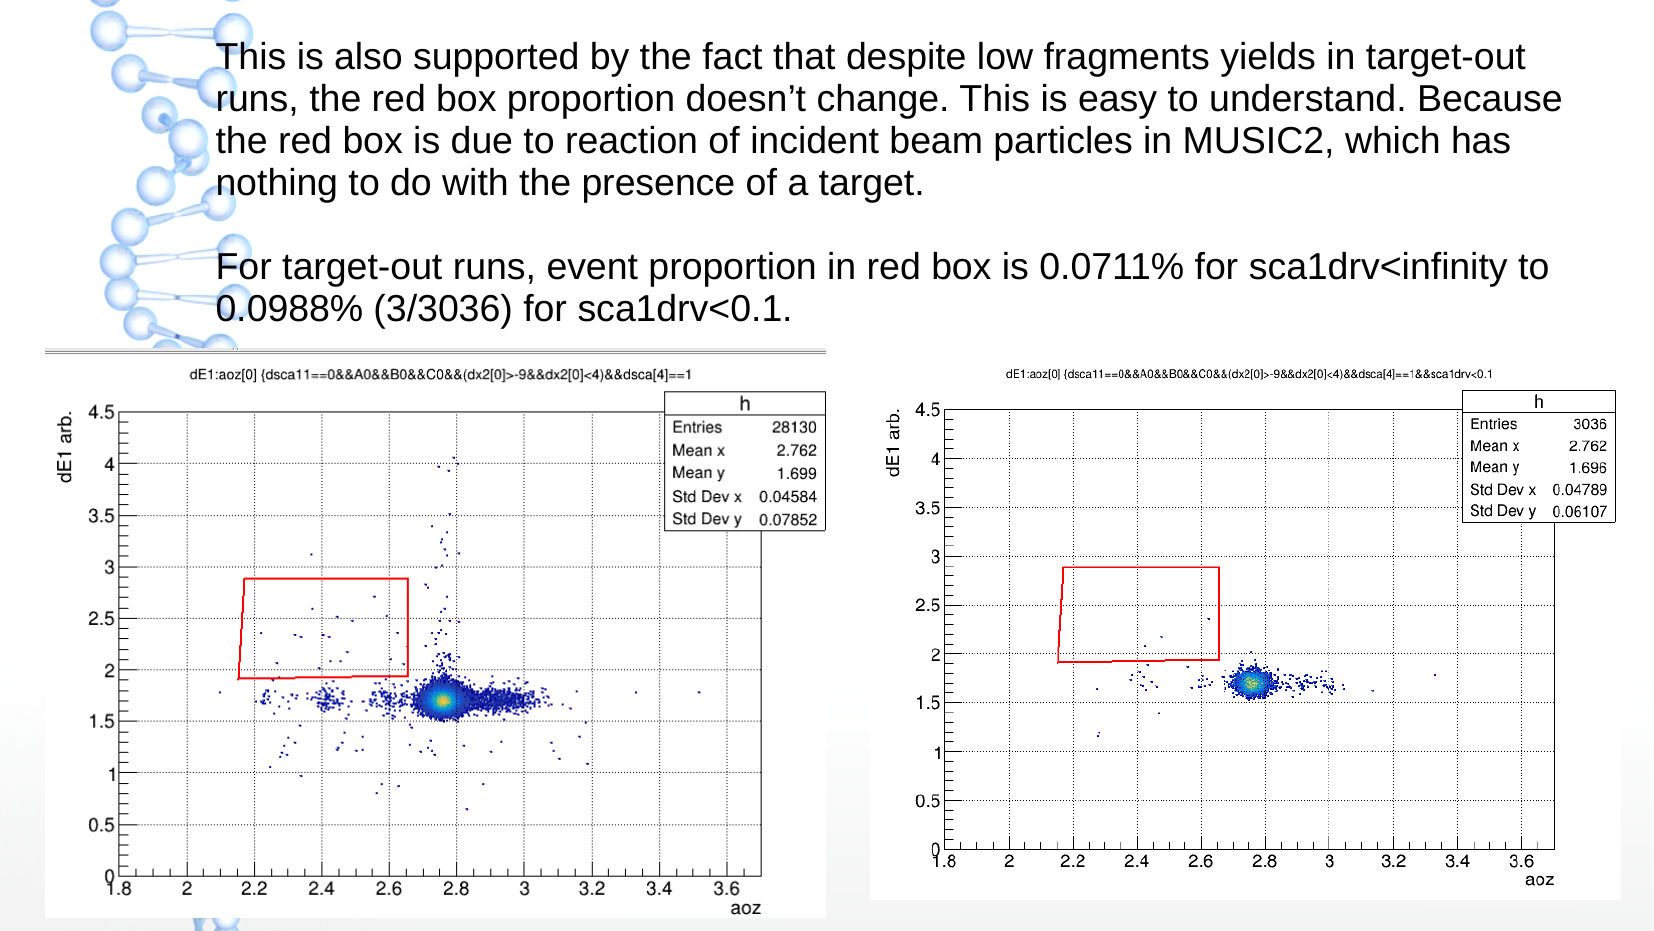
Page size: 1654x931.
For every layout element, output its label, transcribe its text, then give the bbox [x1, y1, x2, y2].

picture [0, 0, 1654, 931]
text_box This is also supported by the fact that despite low fragments yields in target-out runs, the red box proportion doesn’t change. This is easy to understand. Because the red box is due to reaction of incident beam particles in MUSIC2, which has nothing to do with the presence of a target. For target-out runs, event proportion in red box is 0.0711% for sca1drv<infinity to 0.0988% (3/3036) for sca1drv<0.1. [200, 28, 1596, 337]
